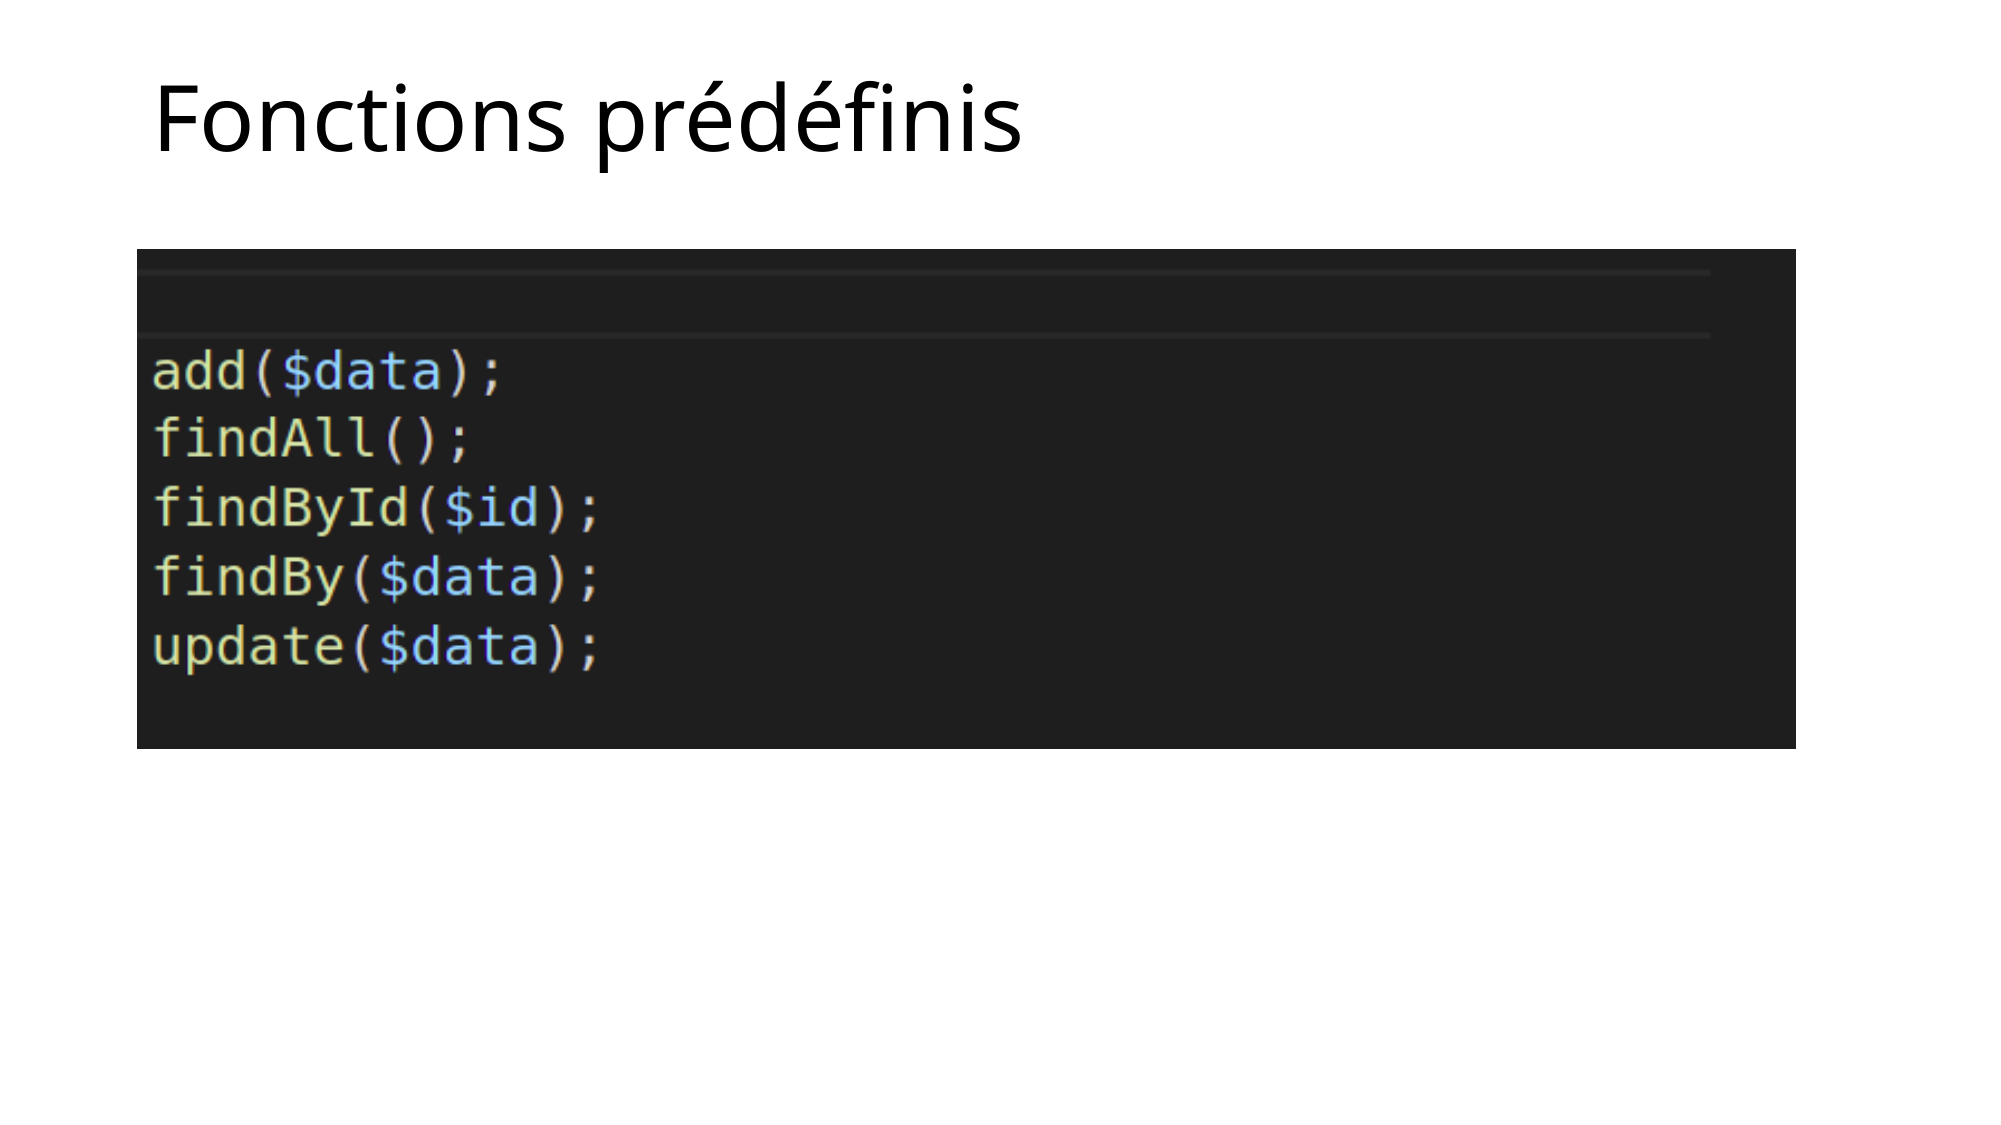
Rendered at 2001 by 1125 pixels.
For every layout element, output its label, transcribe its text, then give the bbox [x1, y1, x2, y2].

title Fonctions prédéfinis [137, 59, 1863, 185]
picture [137, 249, 1796, 749]
